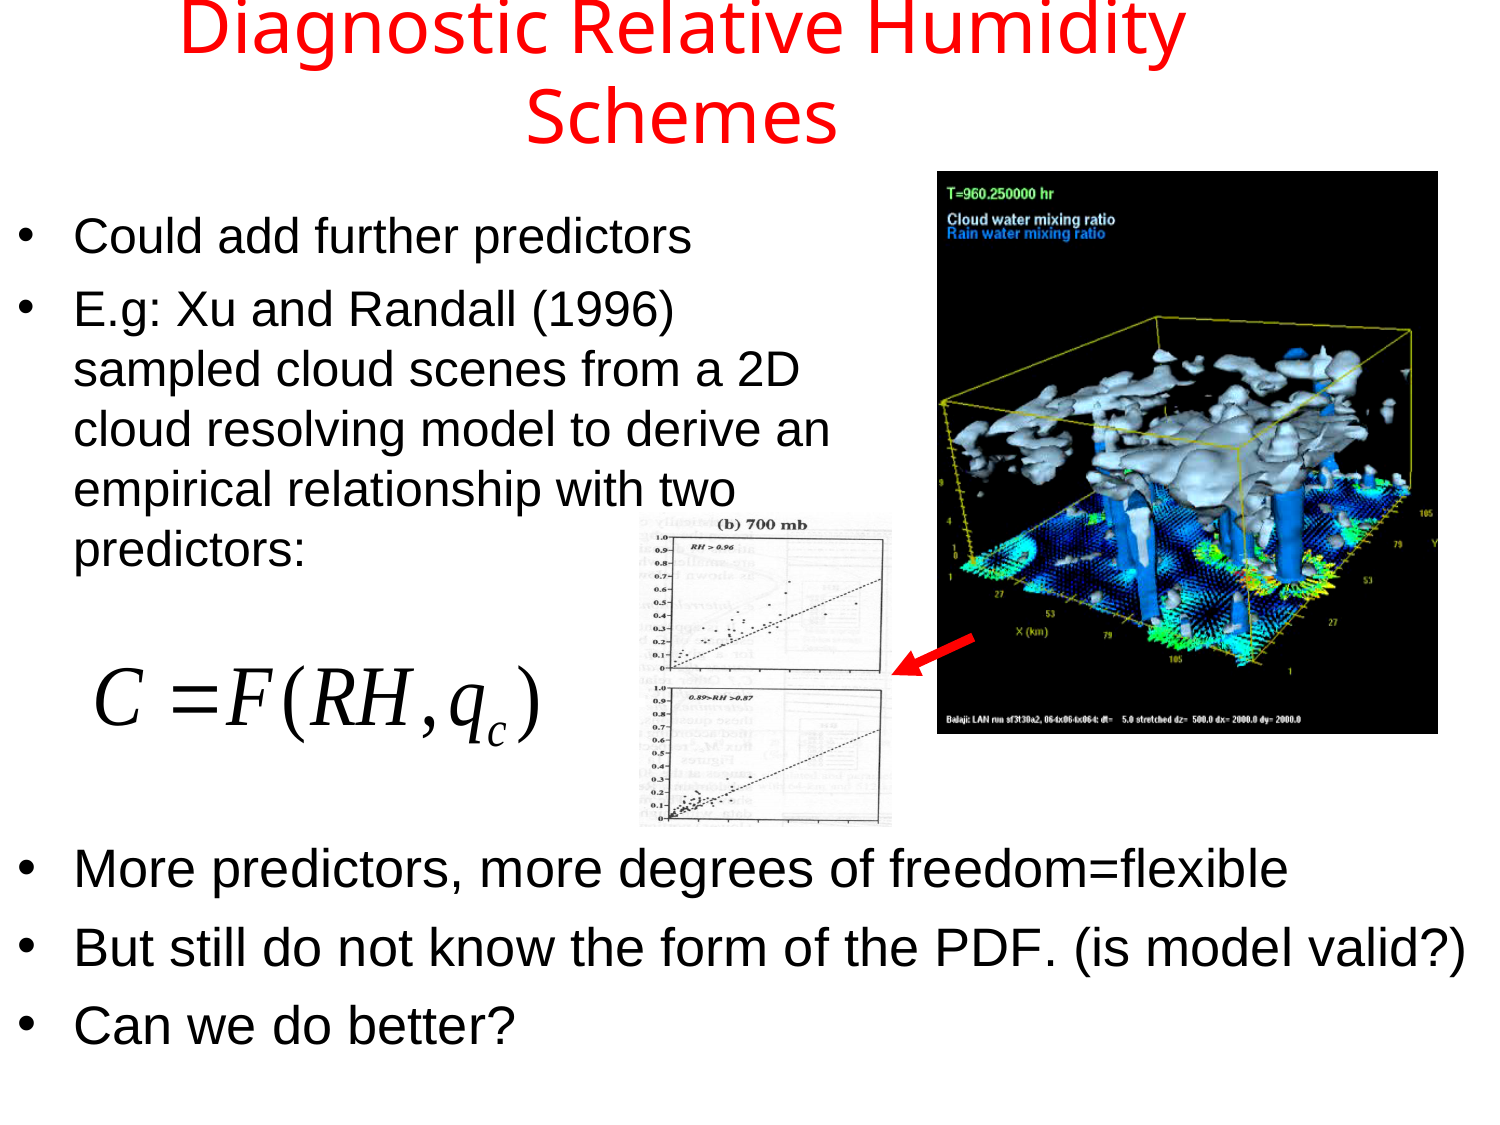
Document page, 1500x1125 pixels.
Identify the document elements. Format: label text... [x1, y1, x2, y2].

picture [639, 512, 892, 827]
text_box More predictors, more degrees of freedom=flexible But still do not know the form of the PDF. (is model valid?)‏ Can we do better? [2, 826, 1500, 1125]
picture [937, 171, 1438, 734]
chart [83, 639, 558, 769]
text_box [53, 638, 586, 772]
title Diagnostic Relative Humidity Schemes [0, 0, 1365, 167]
list Could add further predictors E.g: Xu and Randall (1996) sampled cloud scenes from a 2D cloud resolving model to derive an empirical relationship with two predictors: [2, 196, 855, 609]
